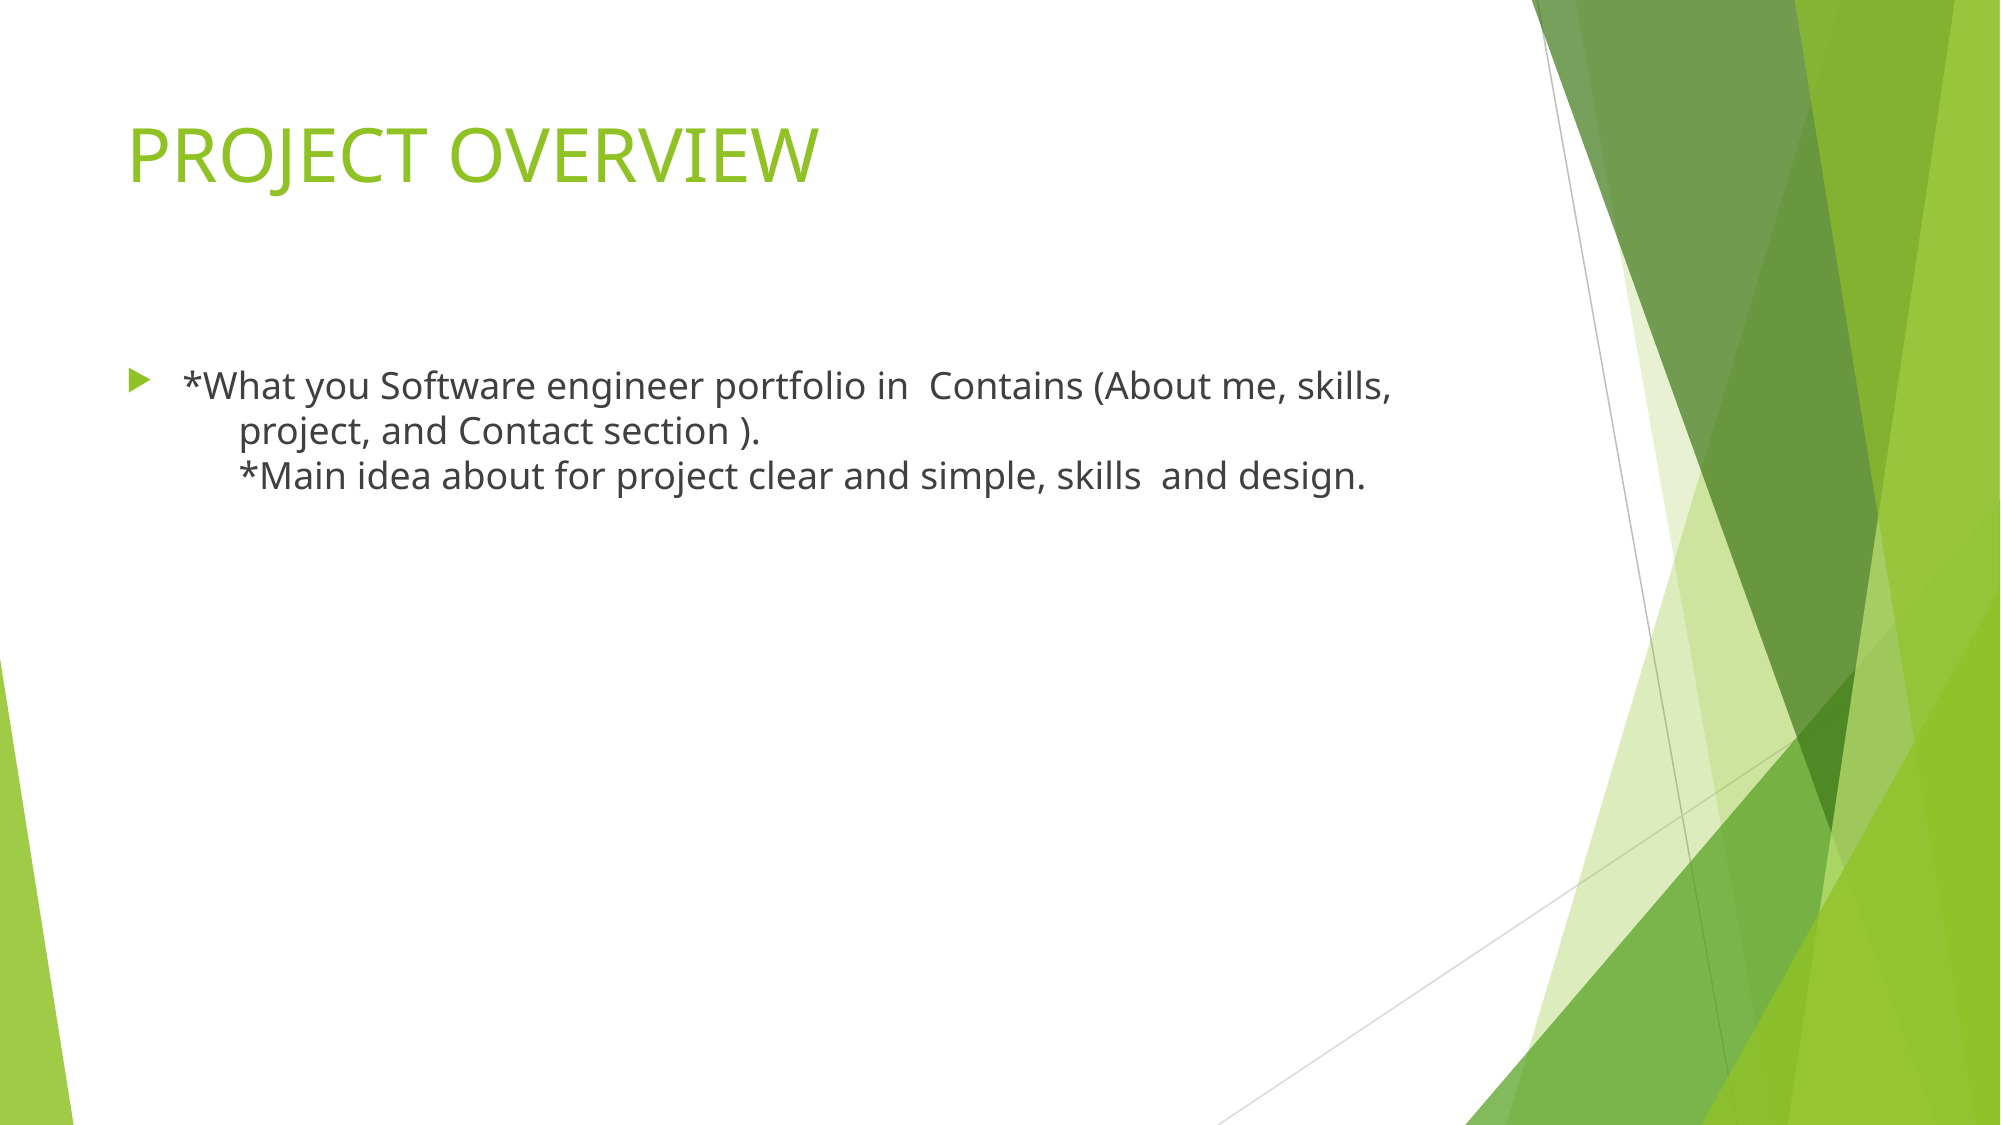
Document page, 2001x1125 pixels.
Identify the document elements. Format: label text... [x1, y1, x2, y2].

title PROJECT OVERVIEW [111, 99, 1522, 317]
list *What you Software engineer portfolio in Contains (About me, skills, project, and Contact section ). *Main idea about for project clear and simple, skills and design. [111, 354, 1522, 992]
